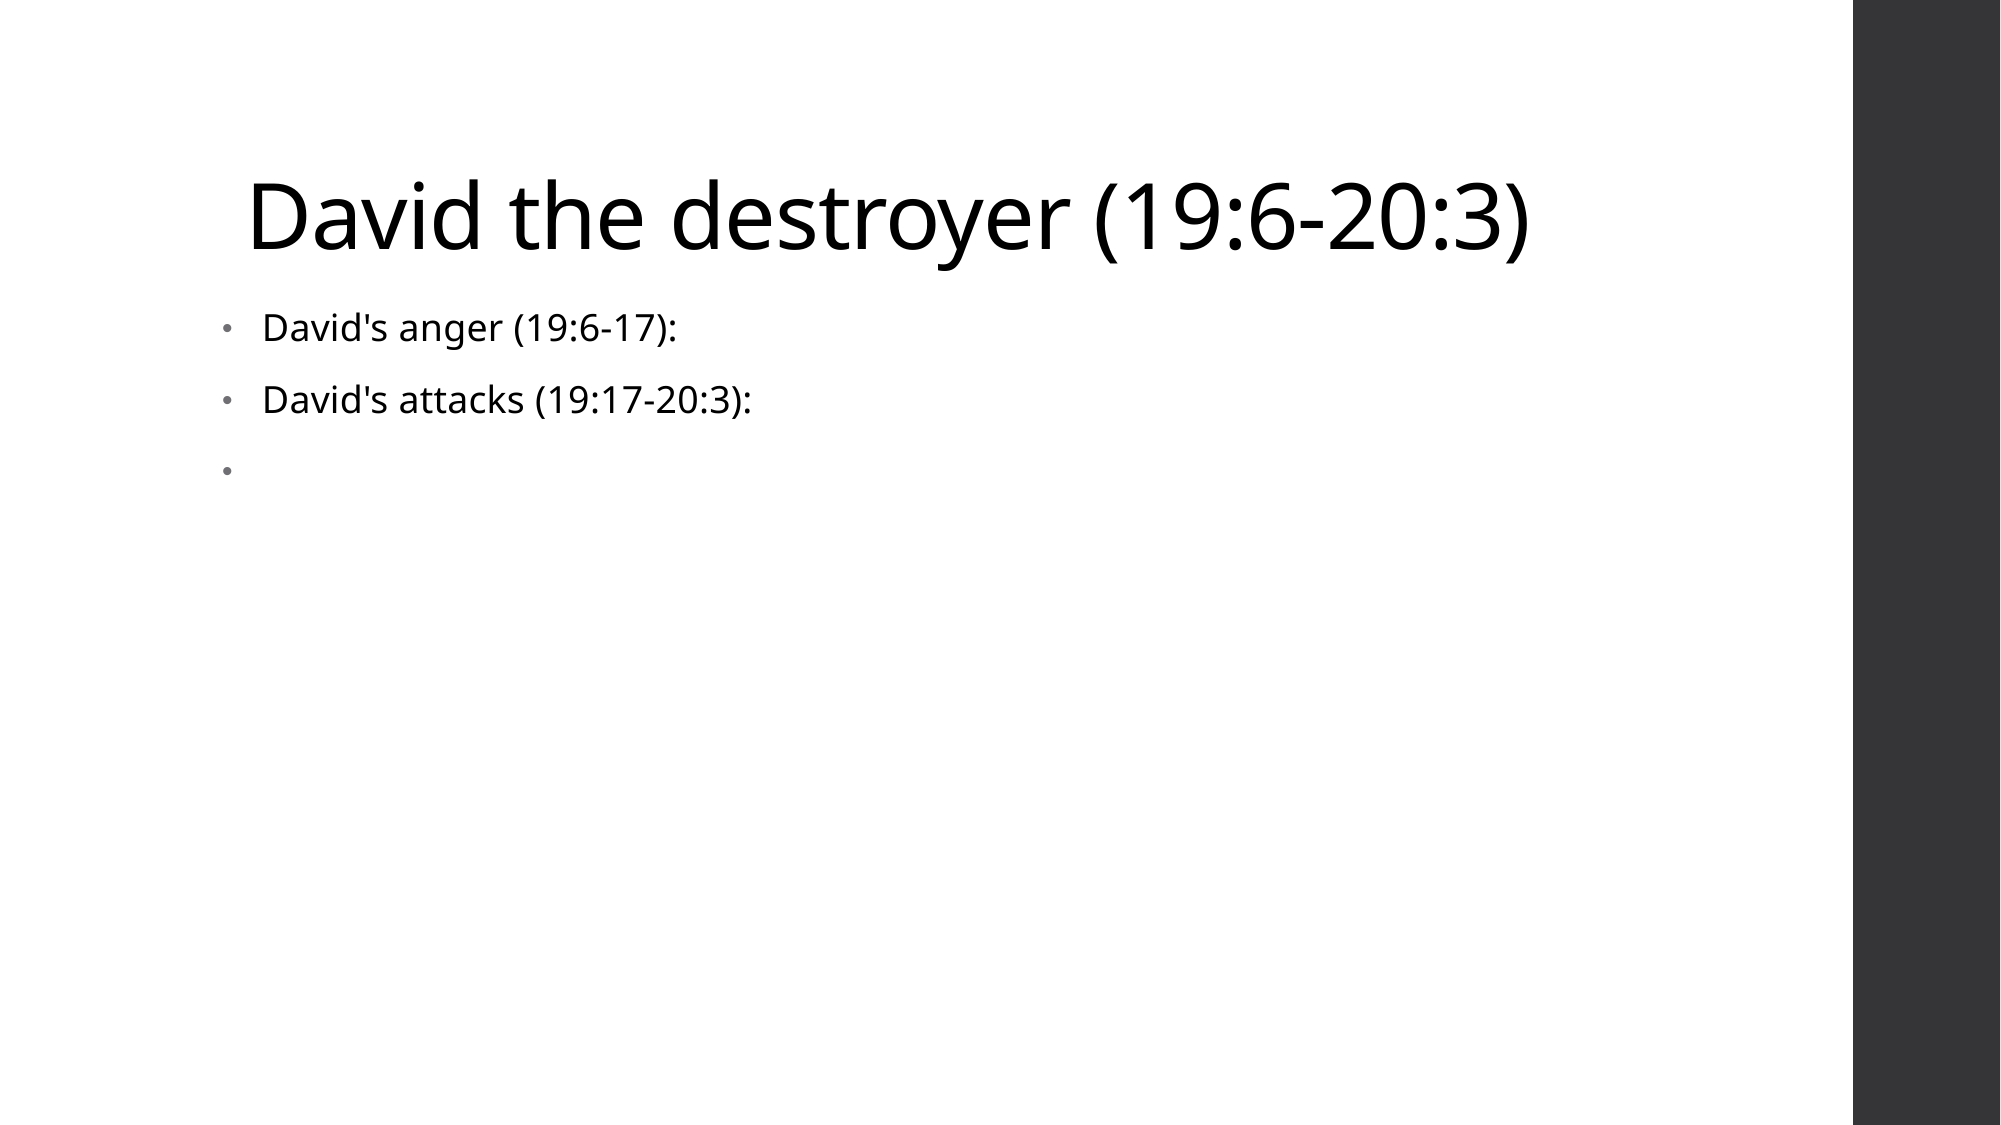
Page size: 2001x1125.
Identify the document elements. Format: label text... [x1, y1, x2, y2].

title David the destroyer (19:6-20:3) [206, 60, 1797, 278]
list David's anger (19:6-17): David's attacks (19:17-20:3): [206, 299, 1617, 1014]
